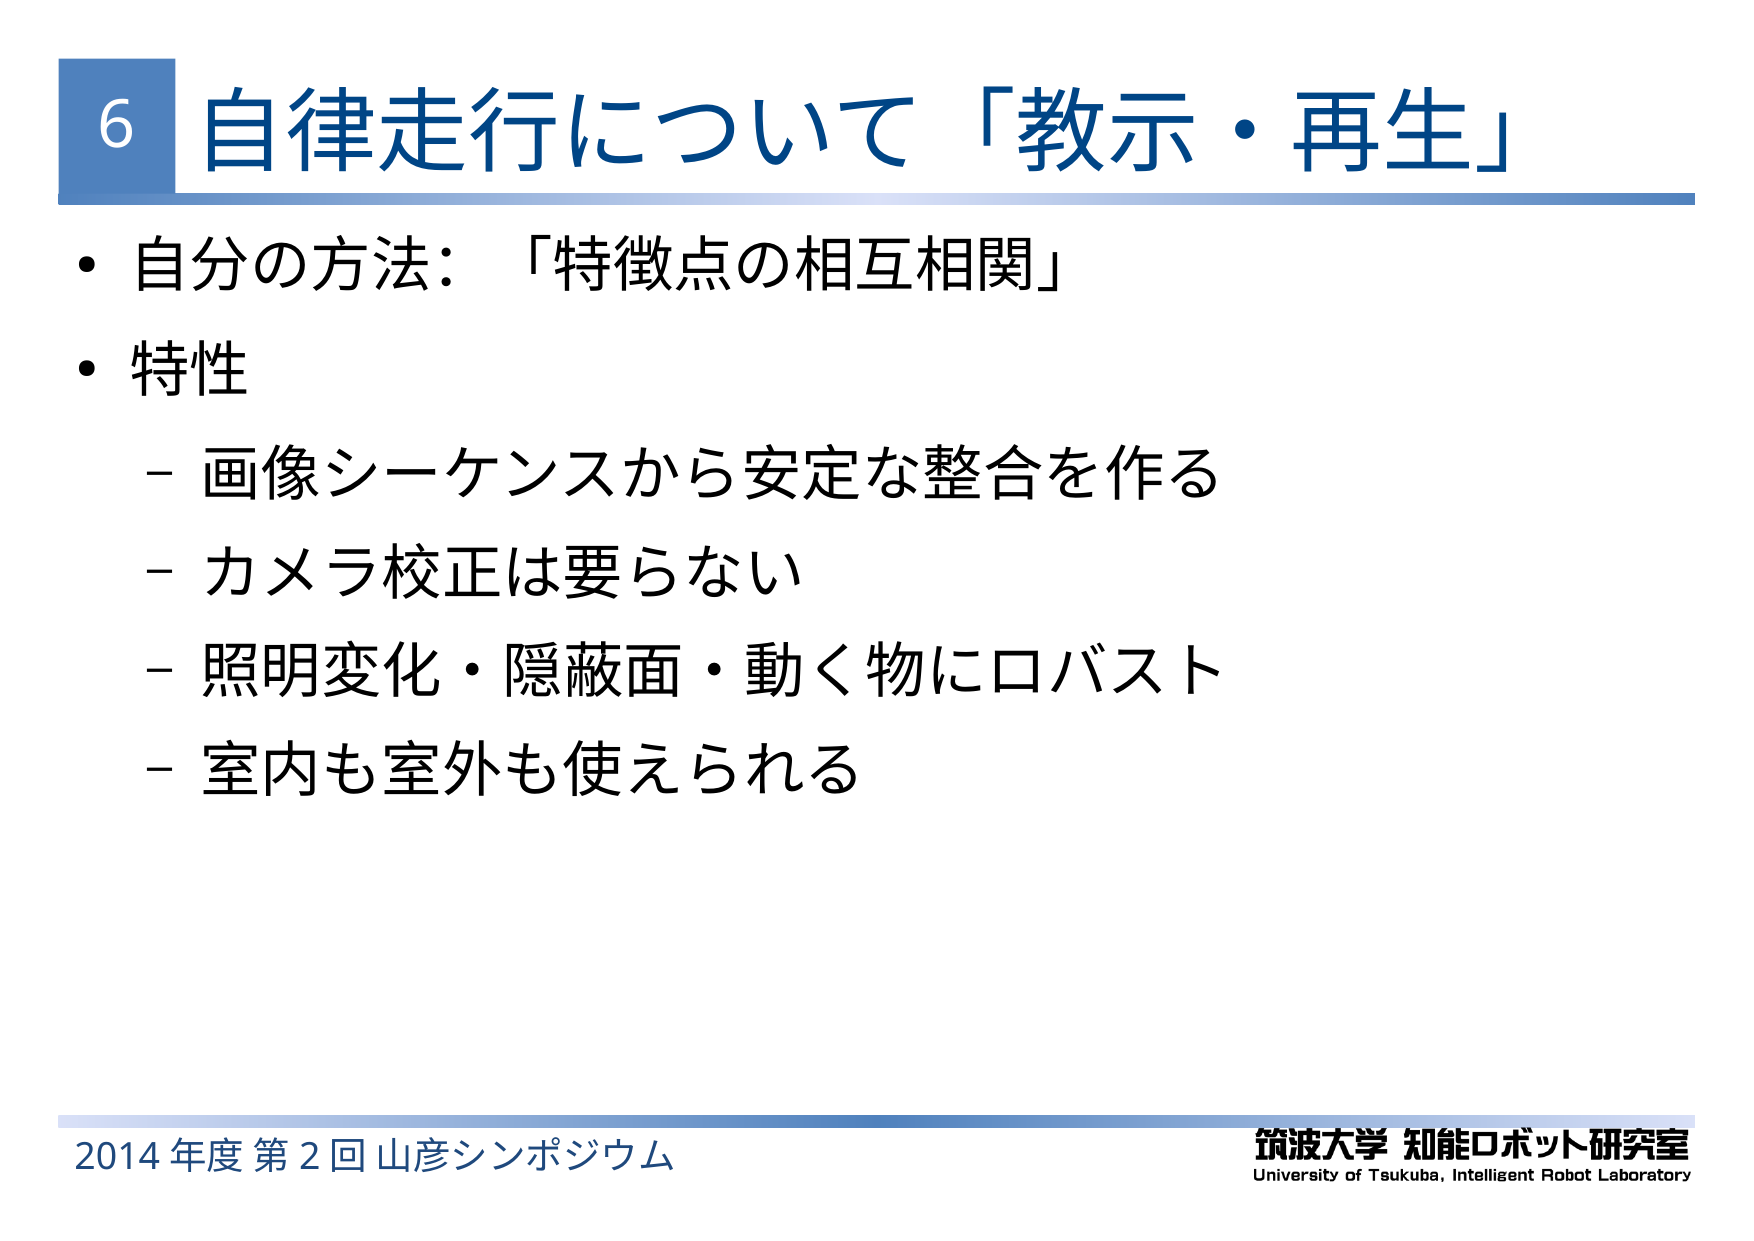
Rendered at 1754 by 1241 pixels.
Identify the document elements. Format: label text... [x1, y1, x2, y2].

title 自律走行について「教示・再生」 [193, 61, 1651, 205]
list 自分の方法：「特徴点の相互相関」 特性 画像シーケンスから安定な整合を作る カメラ校正は要らない 照明変化・隠蔽面・動く物にロバスト 室内も室外も使えられる [58, 223, 1696, 1116]
picture [1252, 1127, 1691, 1182]
